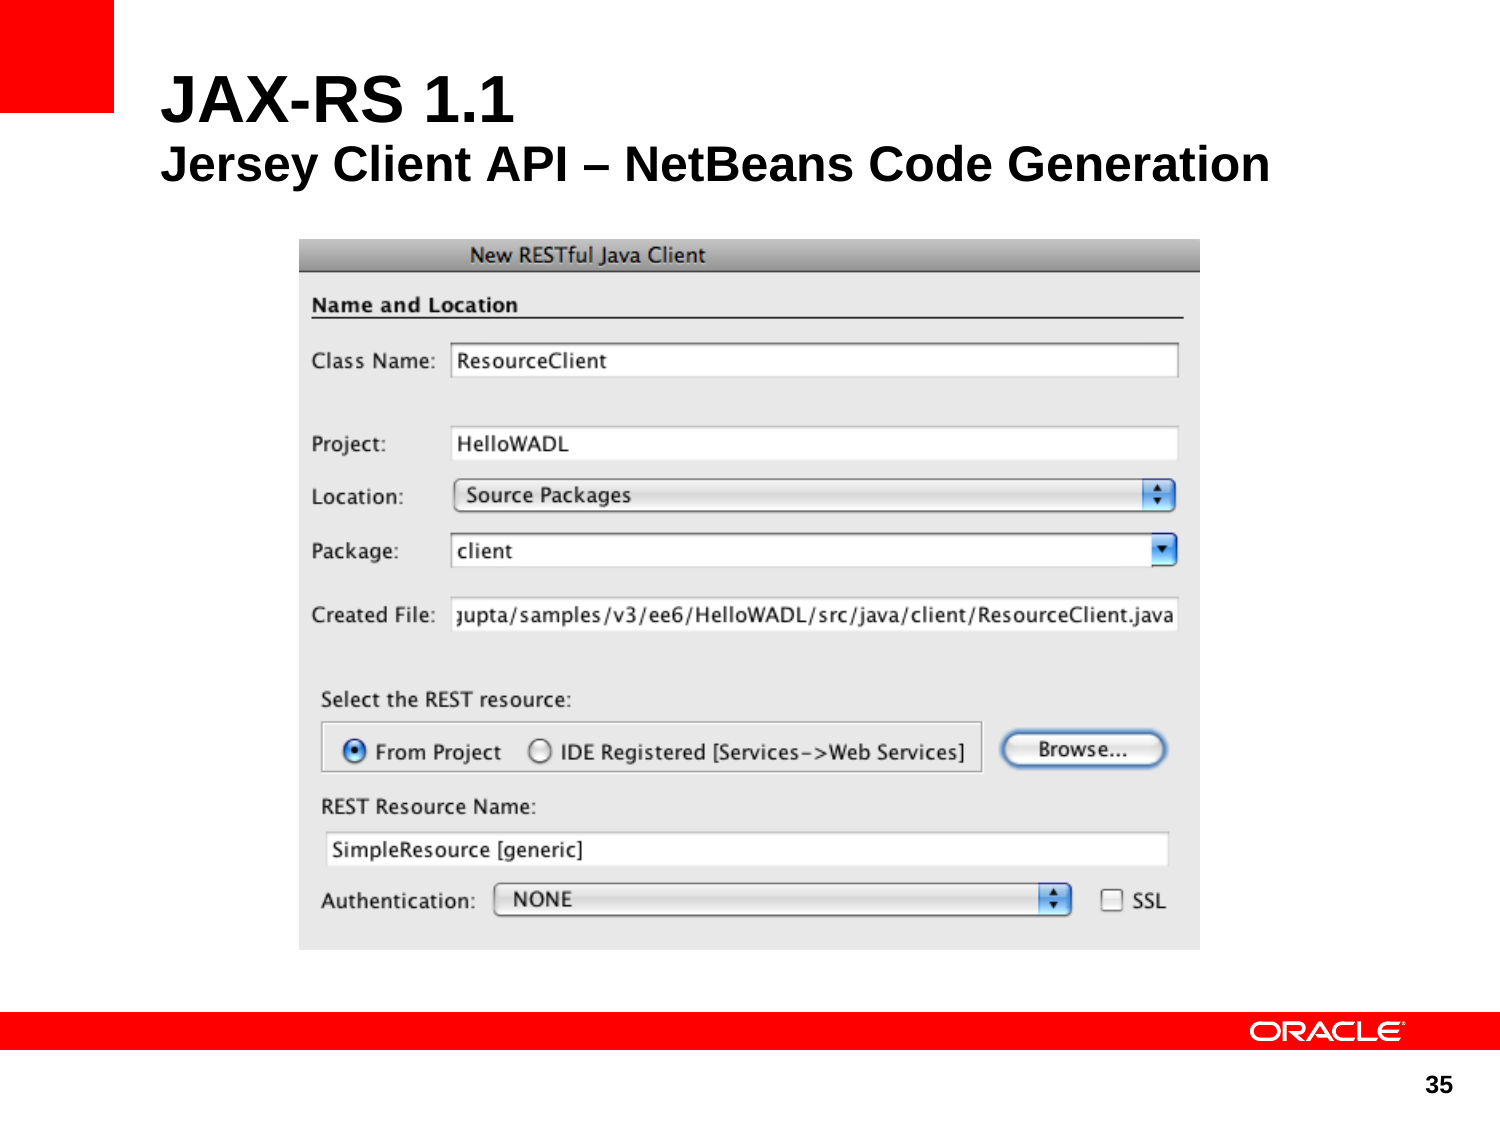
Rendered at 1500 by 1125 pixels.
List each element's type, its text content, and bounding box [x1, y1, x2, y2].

title JAX-RS 1.1 Jersey Client API – NetBeans Code Generation [145, 49, 1390, 205]
picture [0, 0, 114, 113]
picture [299, 239, 1200, 950]
picture [0, 1012, 1500, 1050]
